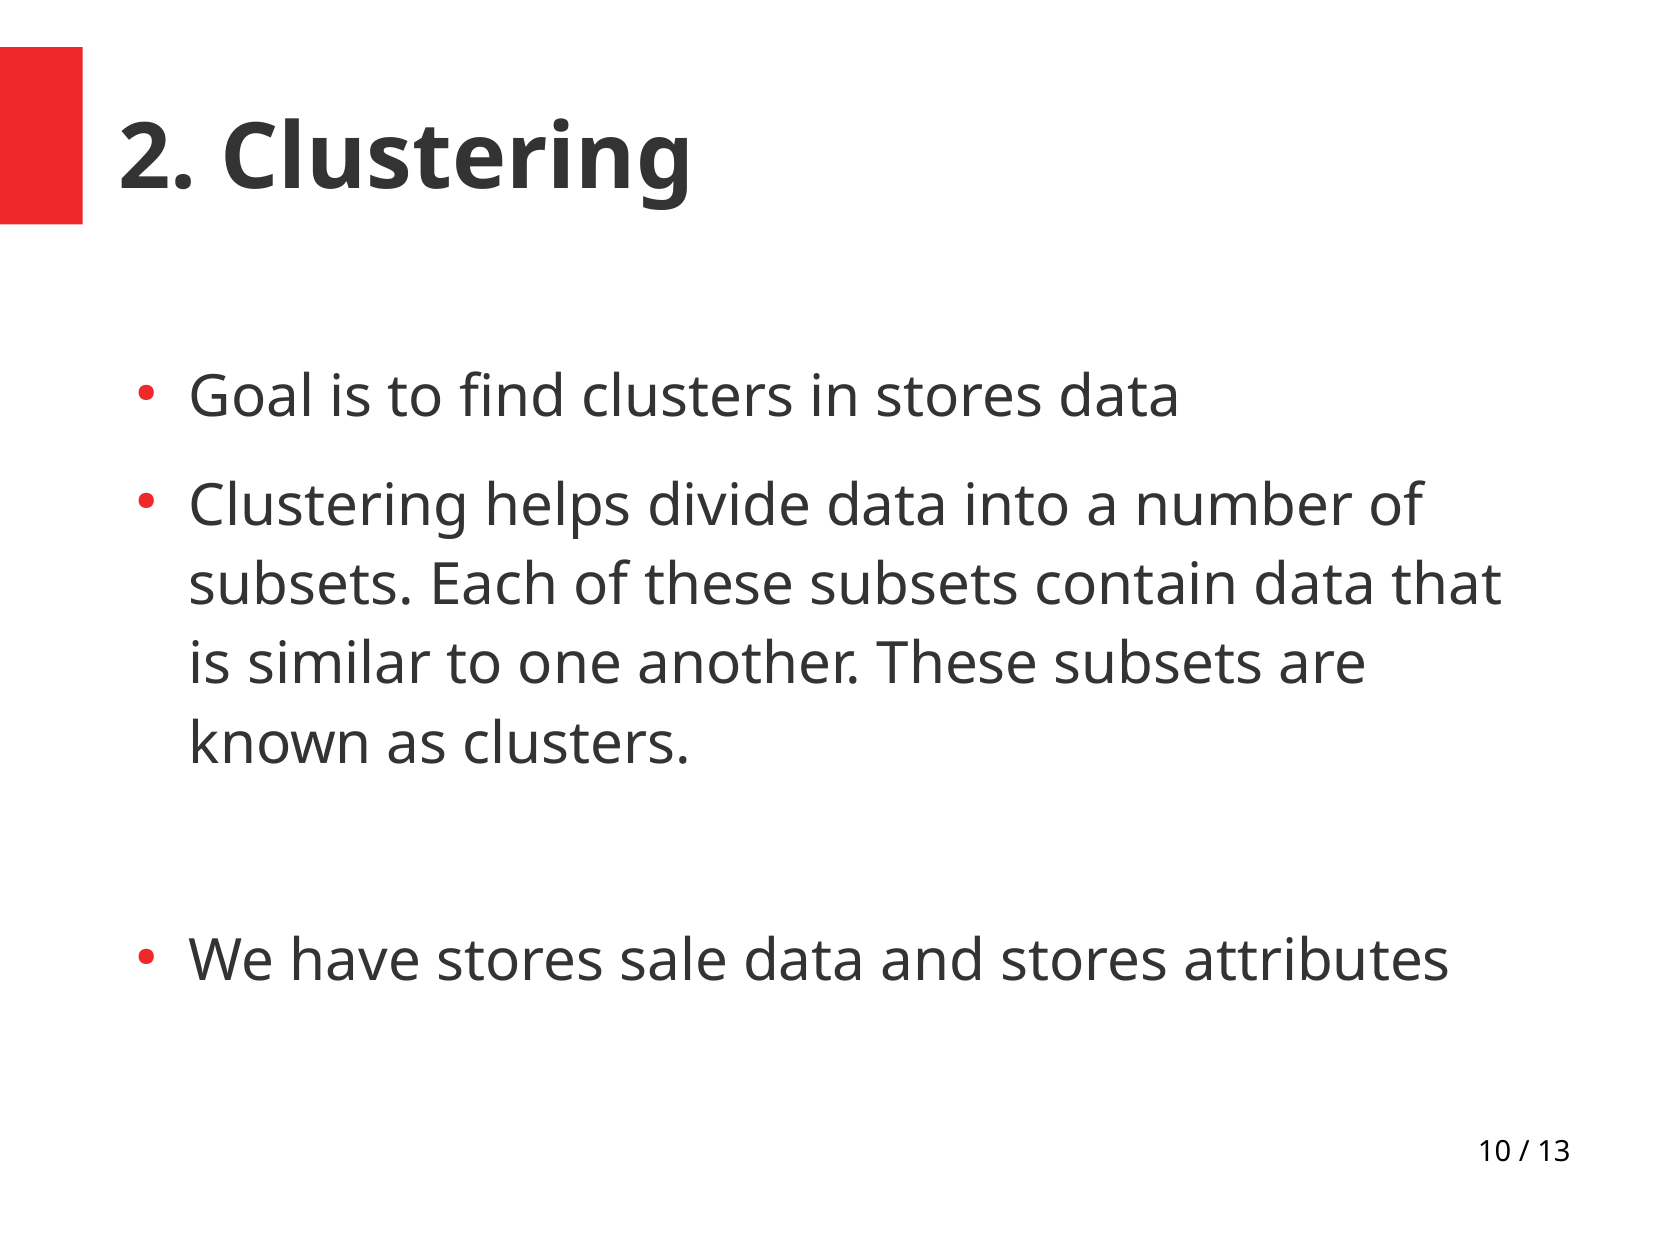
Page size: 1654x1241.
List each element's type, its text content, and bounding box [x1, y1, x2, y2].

title 2. Clustering [118, 49, 1571, 257]
list Goal is to find clusters in stores data Clustering helps divide data into a number of subsets. Each of these subsets contain data that is similar to one another. These subsets are known as clusters. We have stores sale data and stores attributes [118, 354, 1536, 1074]
